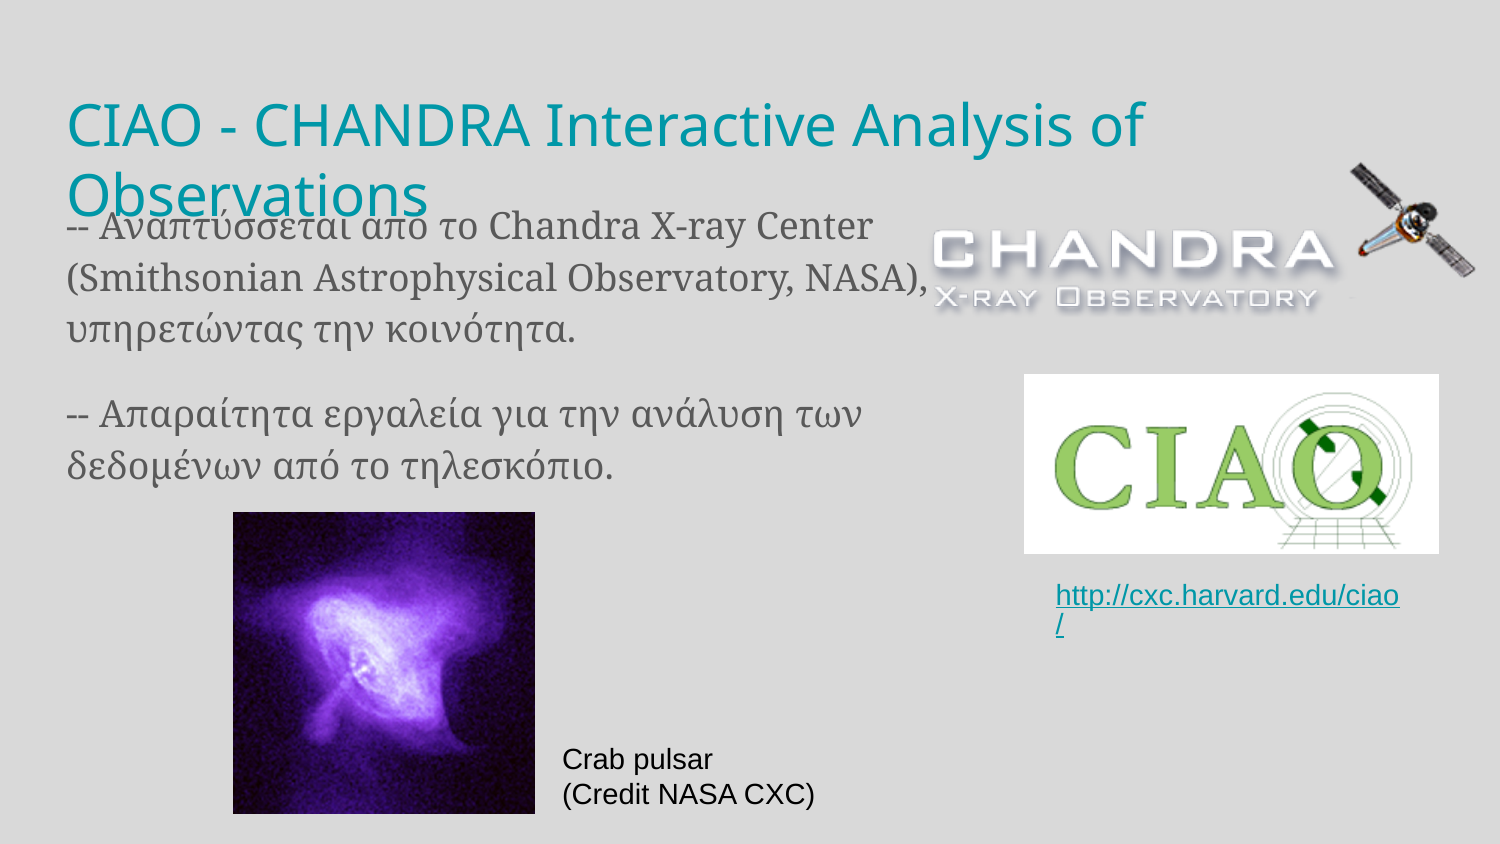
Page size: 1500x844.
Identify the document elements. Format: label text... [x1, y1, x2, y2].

picture [1024, 374, 1439, 554]
list -- Αναπτύσσεται από το Chandra X-ray Center (Smithsonian Astrophysical Observatory, NASA), υπηρετώντας την κοινότητα. -- Απαραίτητα εργαλεία για την ανάλυση των δεδομένων από το τηλεσκόπιο. [51, 180, 1449, 765]
picture [233, 512, 535, 814]
title CIAO - CHANDRA Interactive Analysis of Observations [51, 72, 1449, 167]
text_box http://cxc.harvard.edu/ciao/ [1040, 560, 1423, 624]
text_box Crab pulsar (Credit NASA CXC) [547, 725, 905, 777]
picture [896, 132, 1500, 332]
